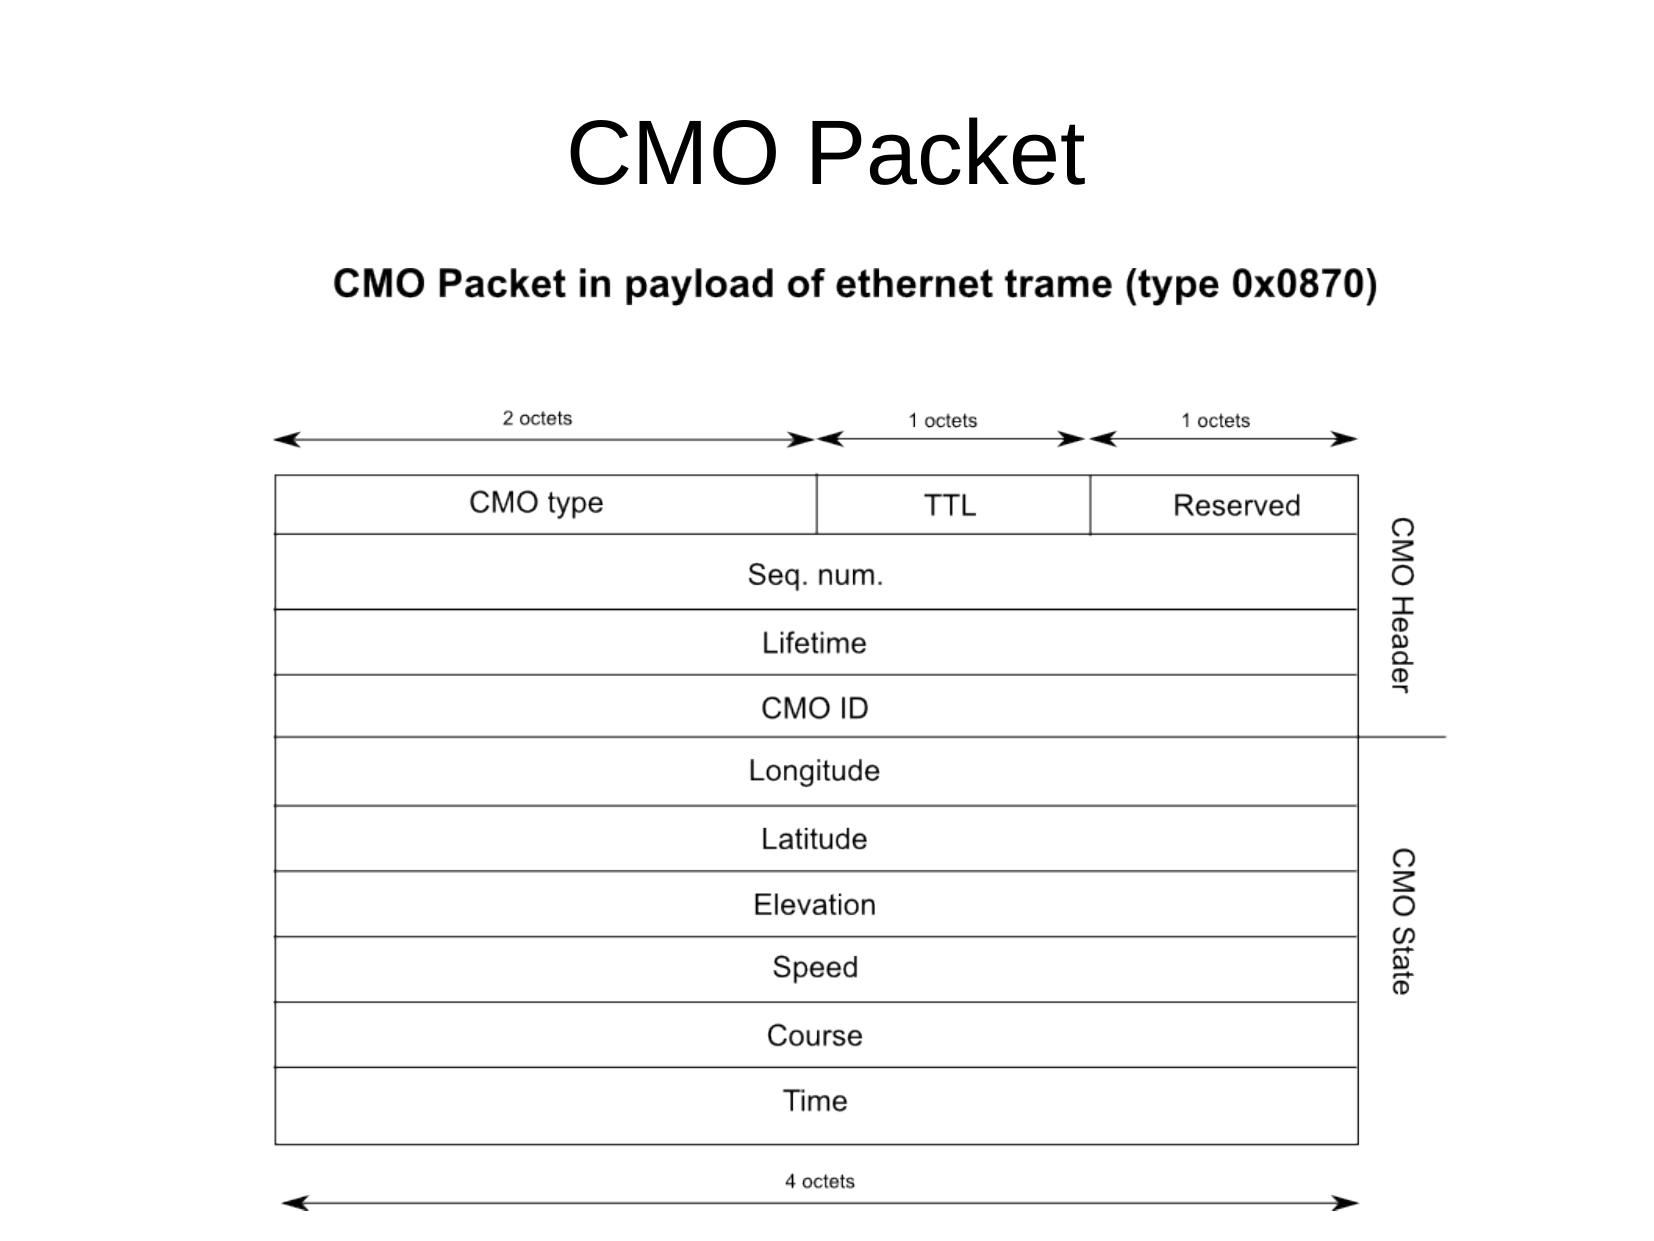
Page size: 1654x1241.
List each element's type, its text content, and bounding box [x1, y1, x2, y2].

title CMO Packet [82, 56, 1571, 250]
picture [273, 268, 1447, 1211]
